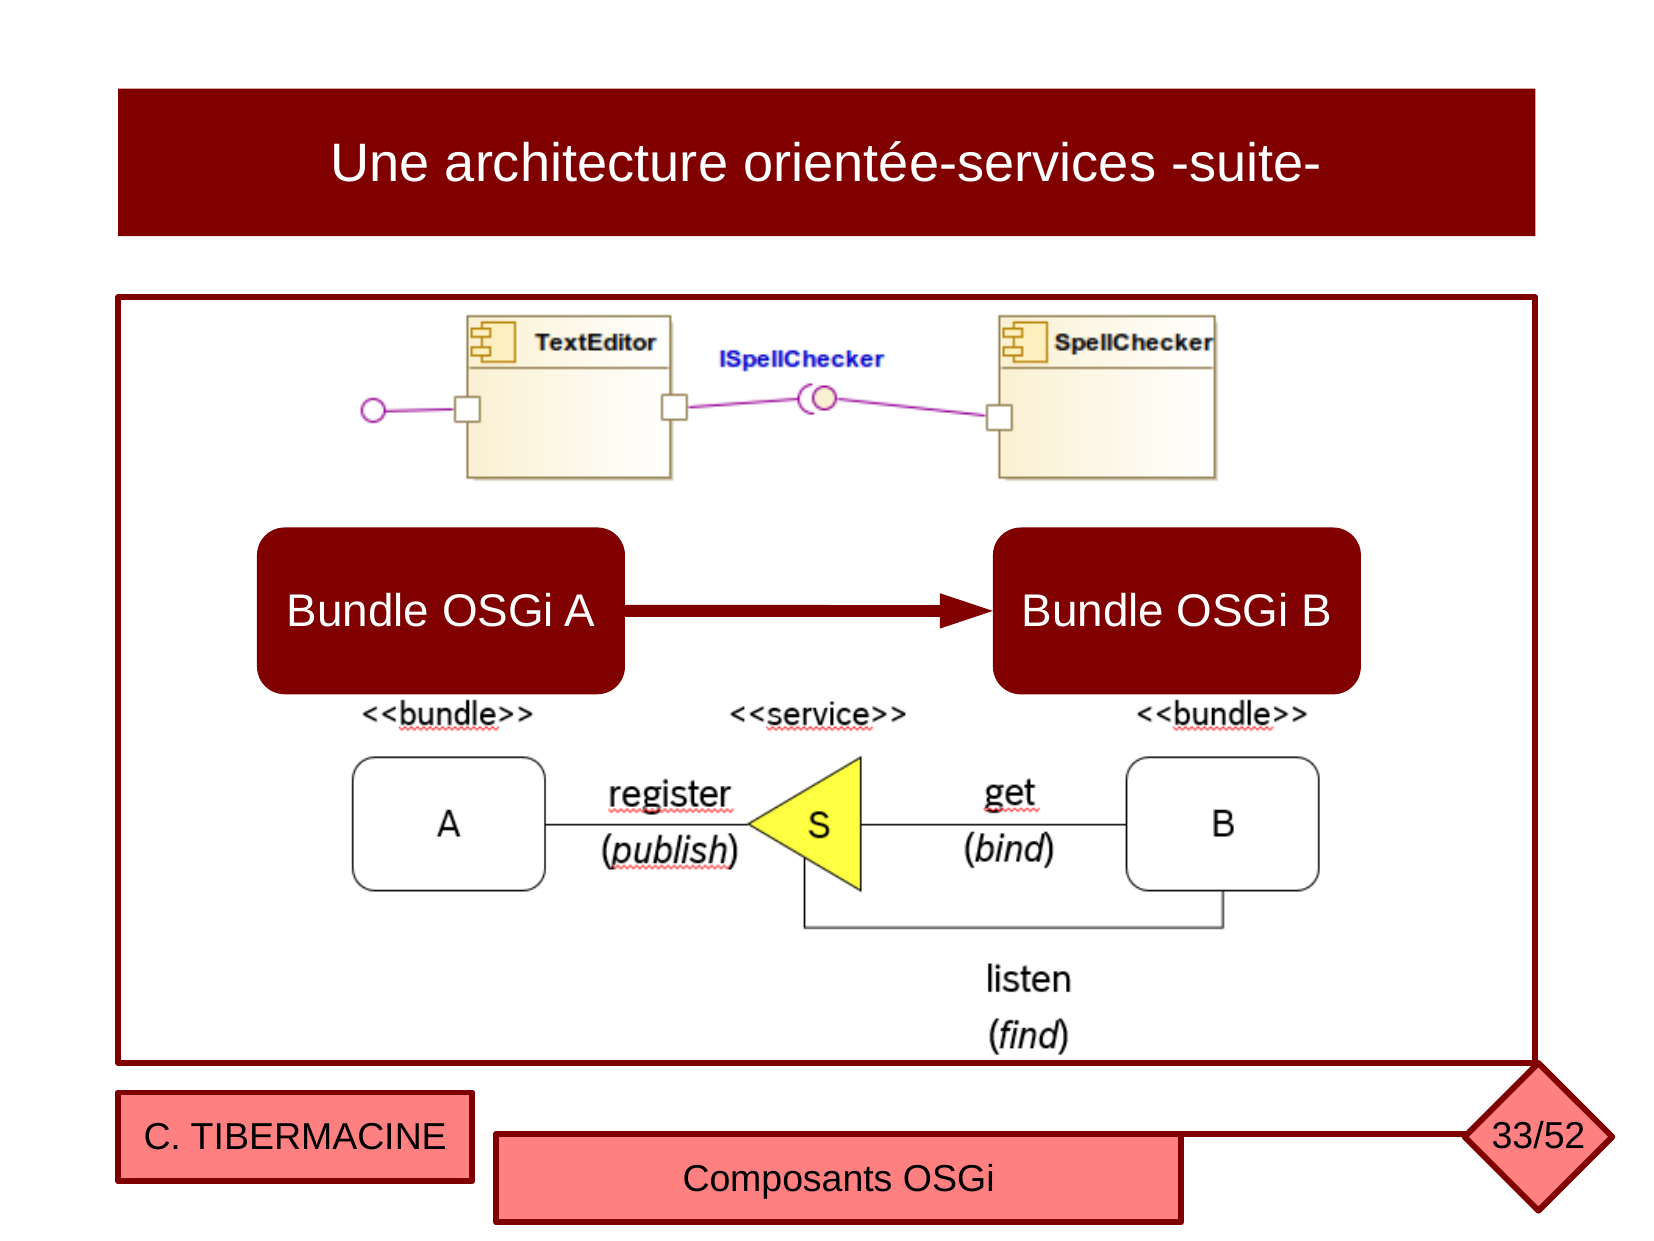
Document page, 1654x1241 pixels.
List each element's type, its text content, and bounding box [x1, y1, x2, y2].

text_box Bundle OSGi A [256, 527, 625, 695]
text_box Bundle OSGi B [992, 527, 1361, 695]
text_box [1464, 1125, 1476, 1149]
text_box Composants OSGi [496, 1133, 1182, 1223]
picture [320, 300, 1239, 502]
text_box [1533, 1206, 1544, 1211]
picture [346, 694, 1323, 1058]
text_box Une architecture orientée-services -suite- [118, 88, 1536, 237]
text_box [1601, 1125, 1613, 1149]
text_box <numéro>/52 [1476, 1106, 1601, 1206]
text_box [1495, 1062, 1582, 1106]
text_box C. TIBERMACINE [118, 1092, 473, 1182]
